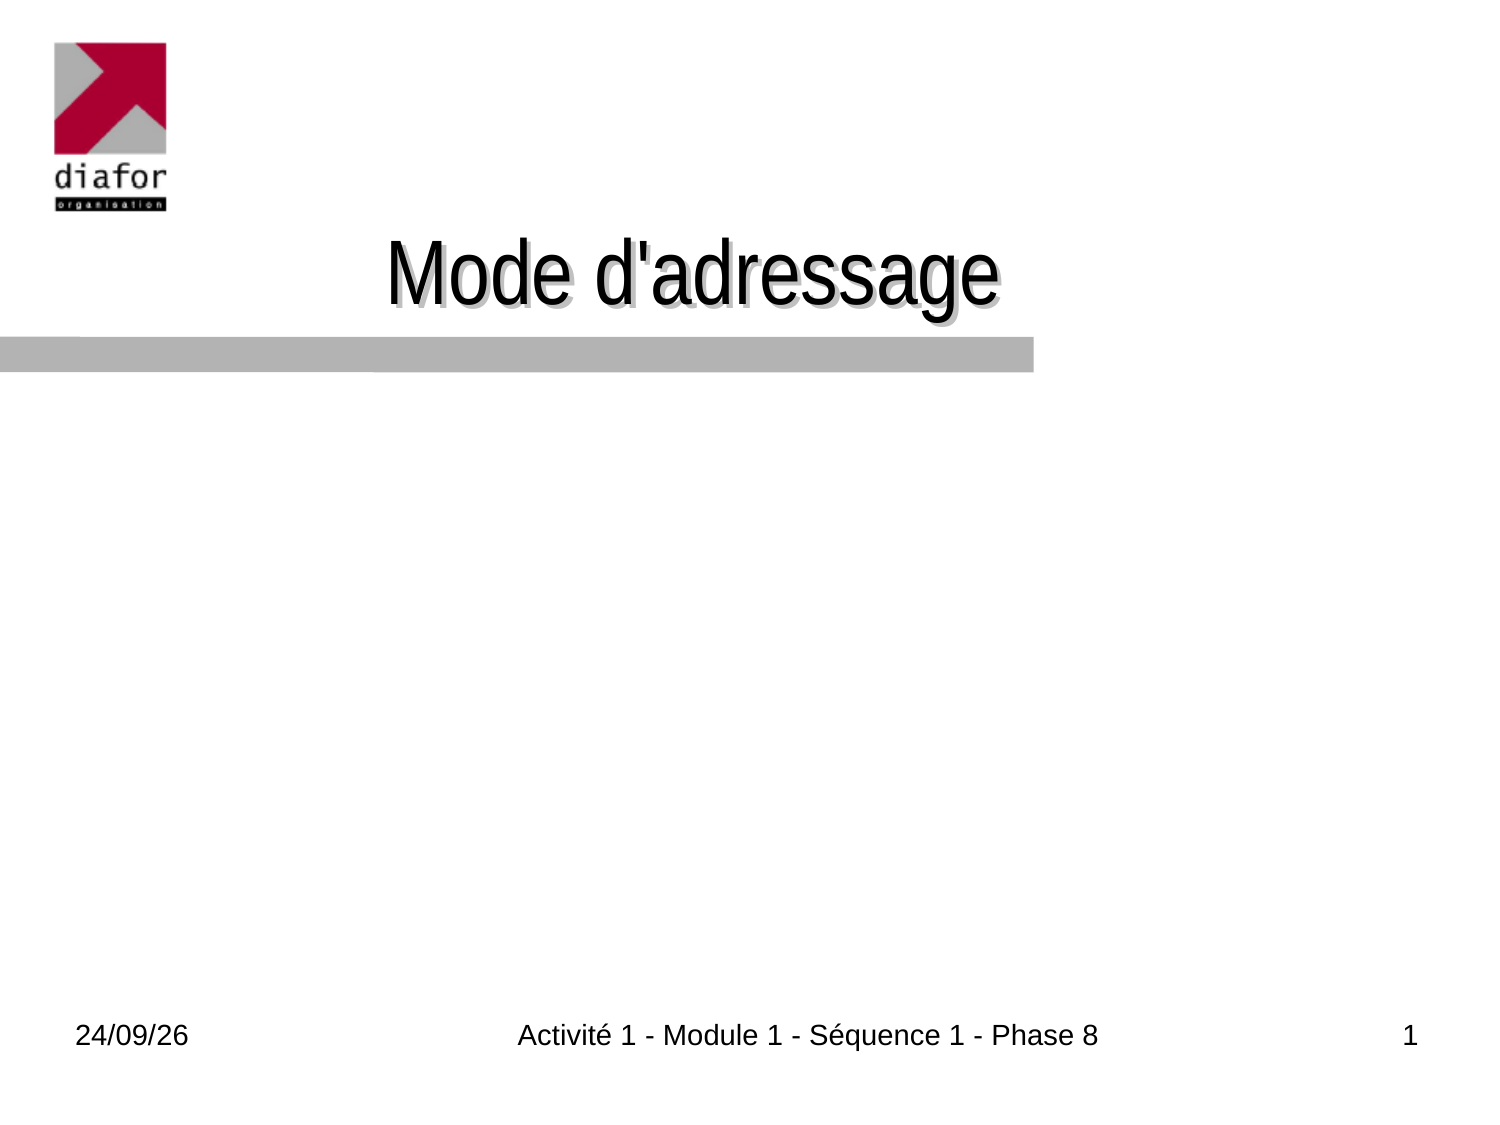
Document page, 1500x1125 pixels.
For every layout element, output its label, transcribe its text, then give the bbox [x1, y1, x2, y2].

title Mode d'adressage [59, 217, 1329, 431]
picture [53, 42, 168, 213]
